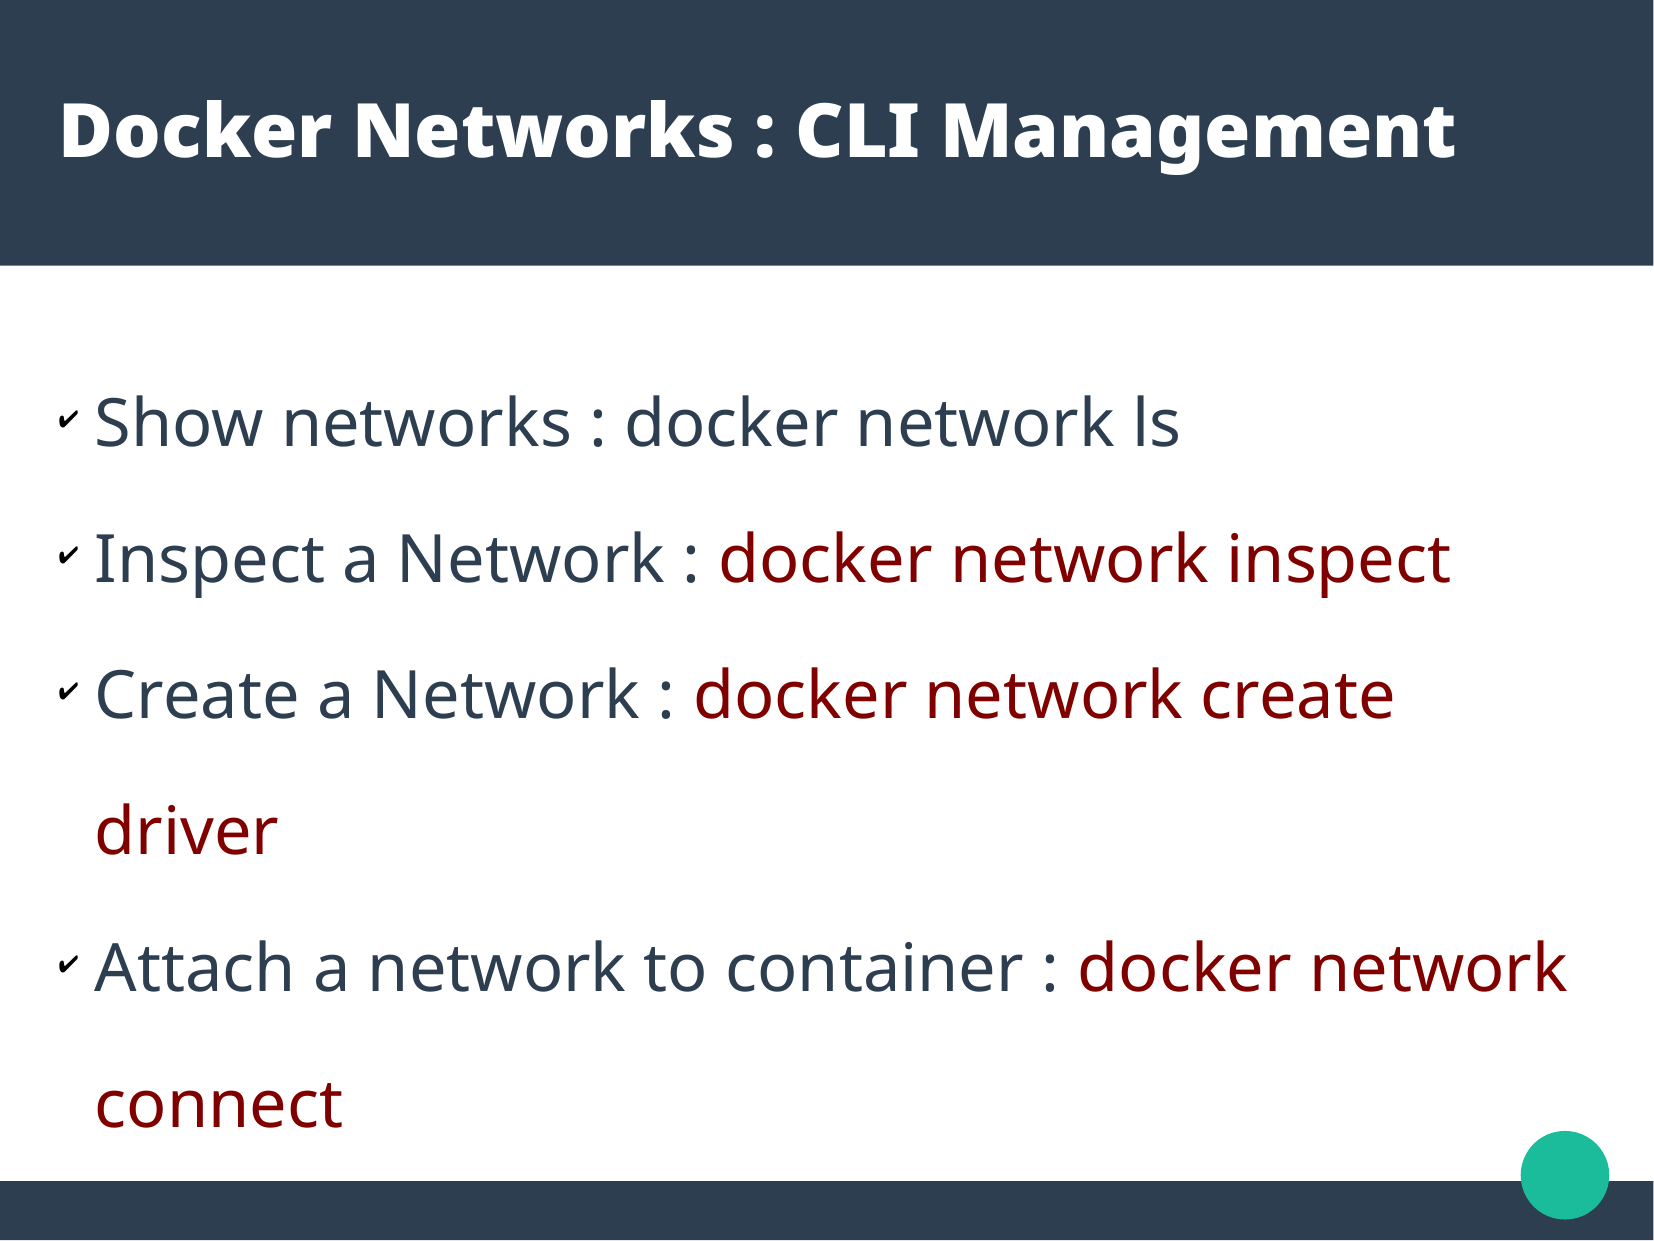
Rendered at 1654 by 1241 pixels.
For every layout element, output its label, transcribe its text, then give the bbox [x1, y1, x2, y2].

subtitle Show networks : docker network ls Inspect a Network : docker network inspect Create a Network : docker network create driver Attach a network to container : docker network connect [59, 291, 1595, 1186]
title Docker Networks : CLI Management [59, 40, 1595, 216]
